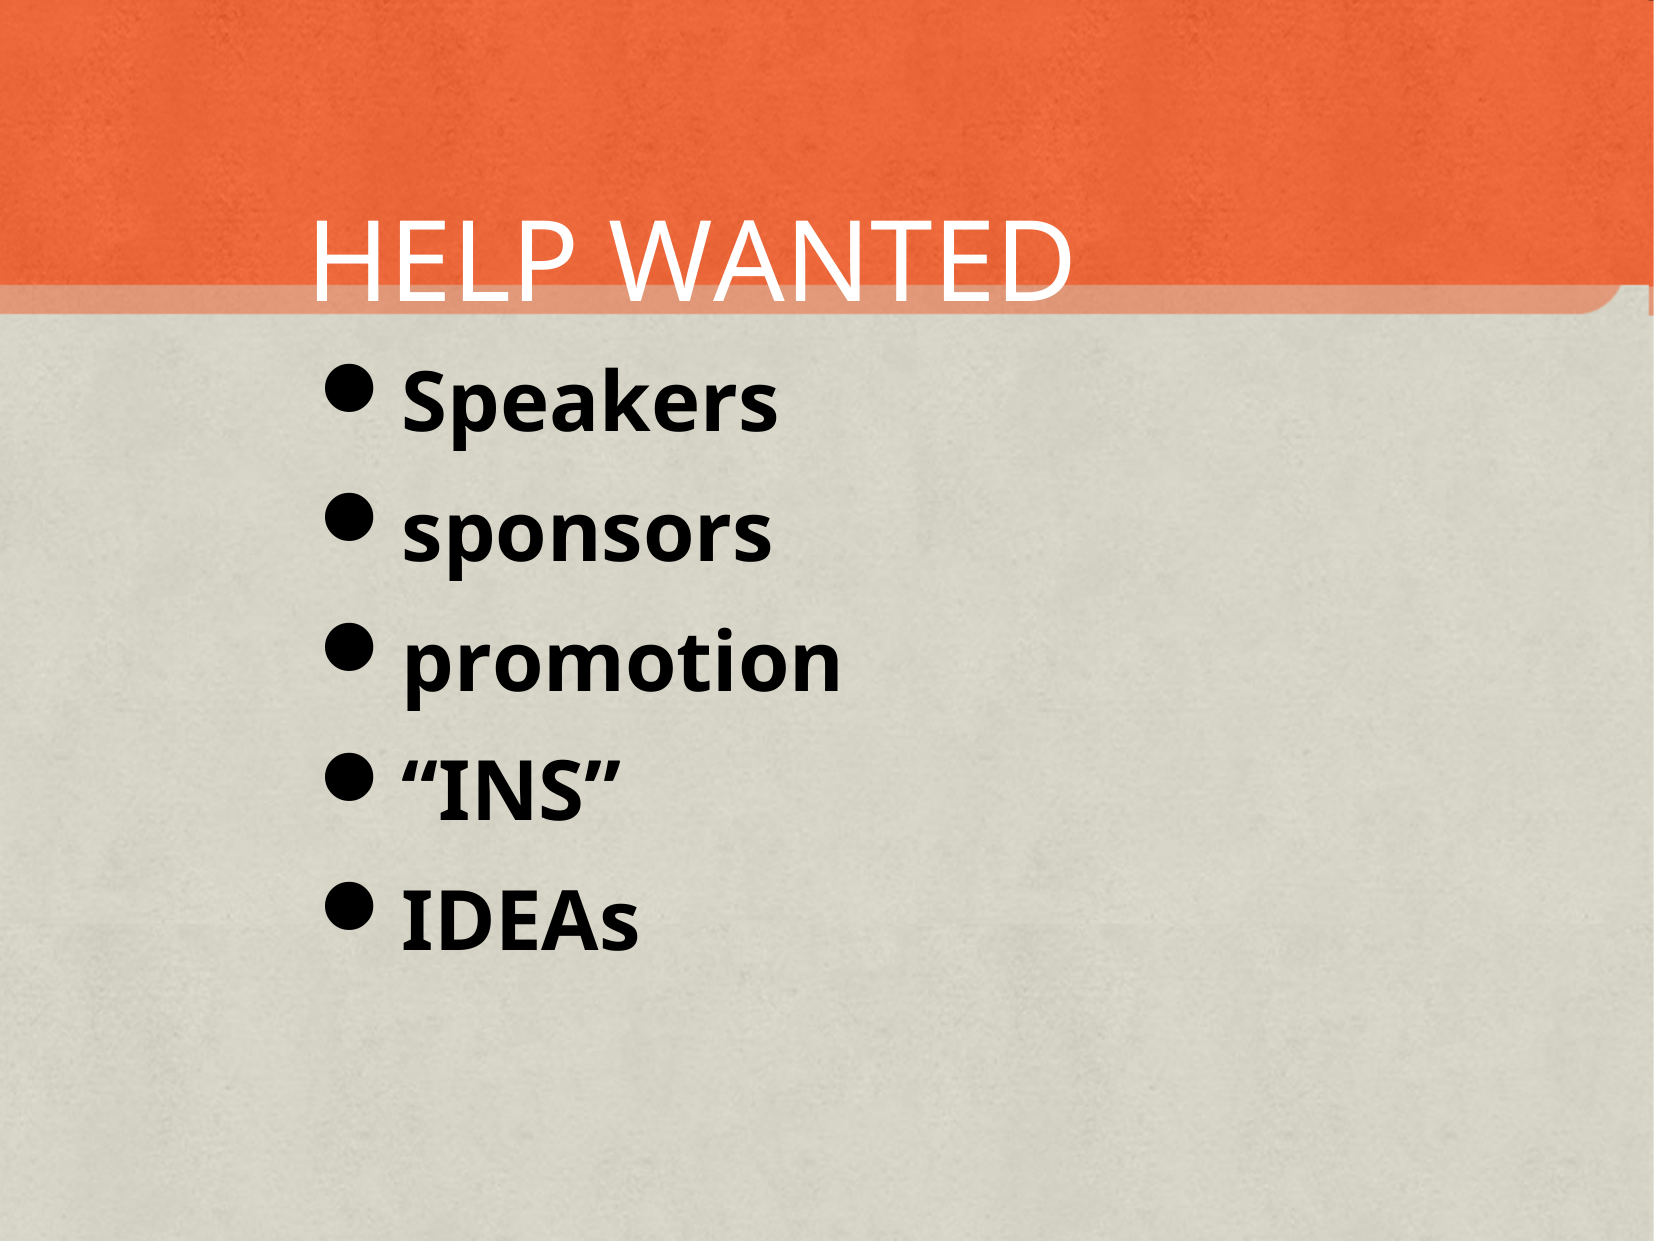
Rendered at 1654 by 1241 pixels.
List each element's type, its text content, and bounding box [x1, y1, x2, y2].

picture [0, 0, 1654, 1241]
text_box HELP WANTED [306, 189, 1654, 318]
text_box Speakers sponsors promotion “INS” IDEAs [301, 348, 1588, 1068]
